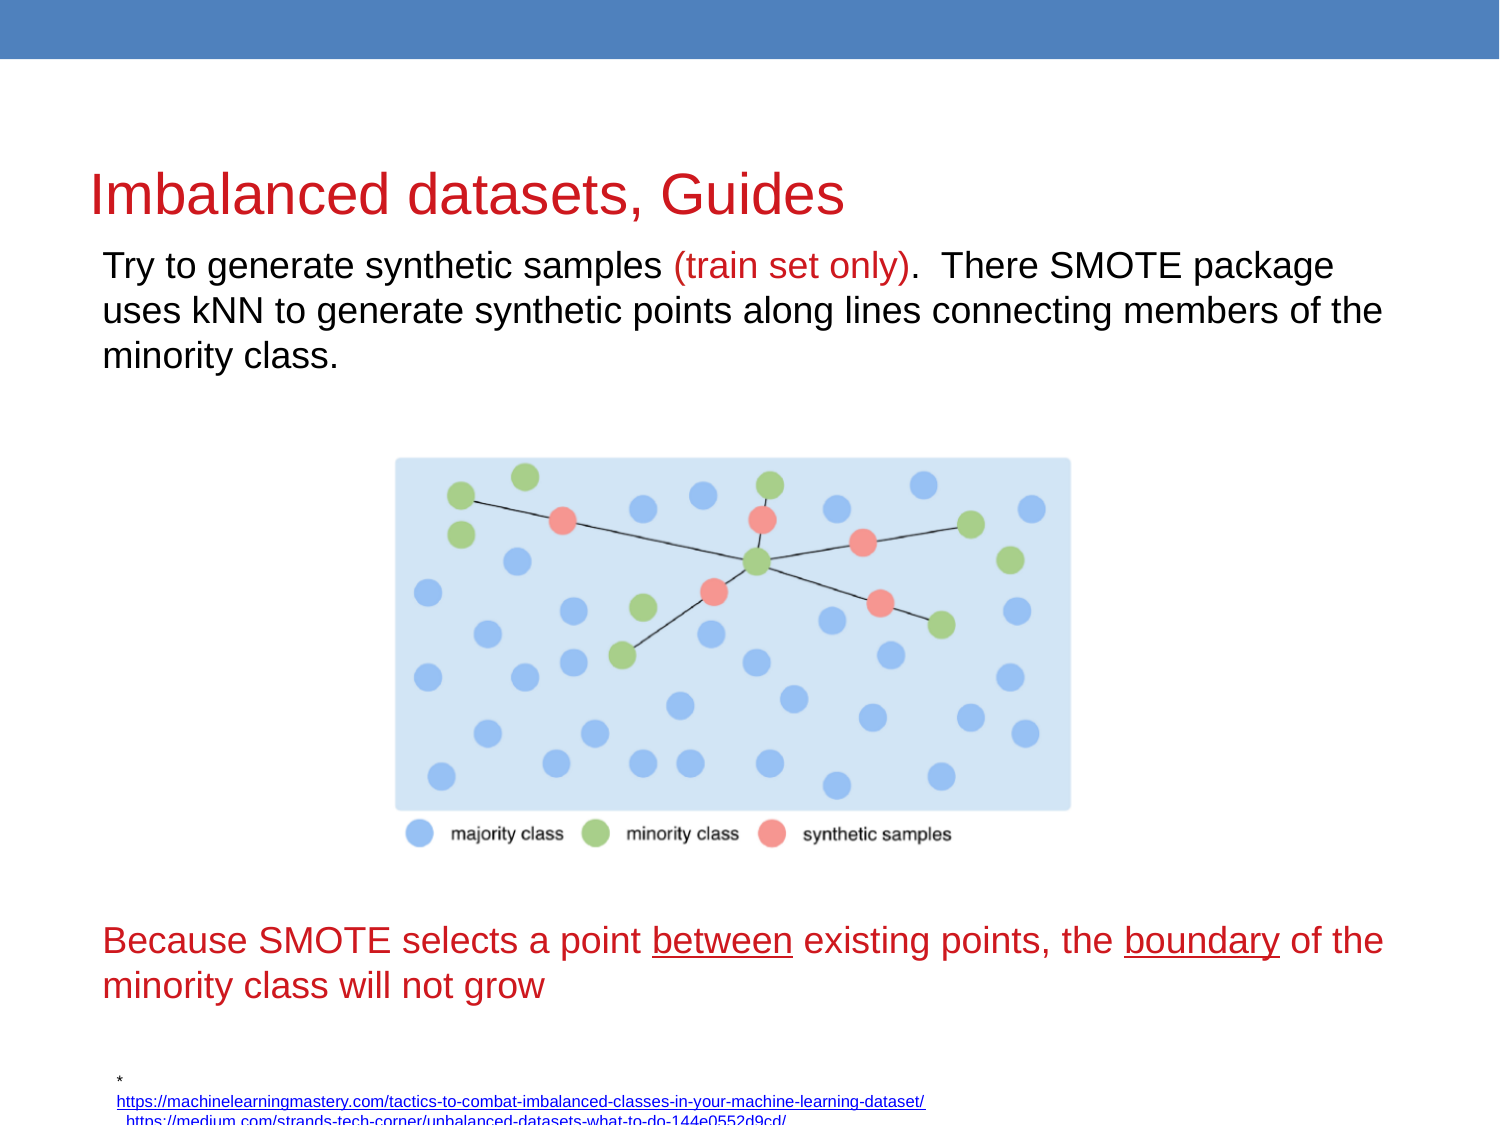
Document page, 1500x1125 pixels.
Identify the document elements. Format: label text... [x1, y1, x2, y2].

text_box * https://machinelearningmastery.com/tactics-to-combat-imbalanced-classes-in-your-machine-learning-dataset/ https://medium.com/strands-tech-corner/unbalanced-datasets-what-to-do-144e0552d9cd/ [101, 1063, 952, 1116]
text_box Imbalanced datasets, Guides [75, 87, 1425, 250]
text_box Try to generate synthetic samples (train set only). There SMOTE package uses kNN to generate synthetic points along lines connecting members of the minority class. Because SMOTE selects a point between existing points, the boundary of the minority class will not grow [87, 233, 1437, 1034]
picture [391, 451, 1082, 853]
